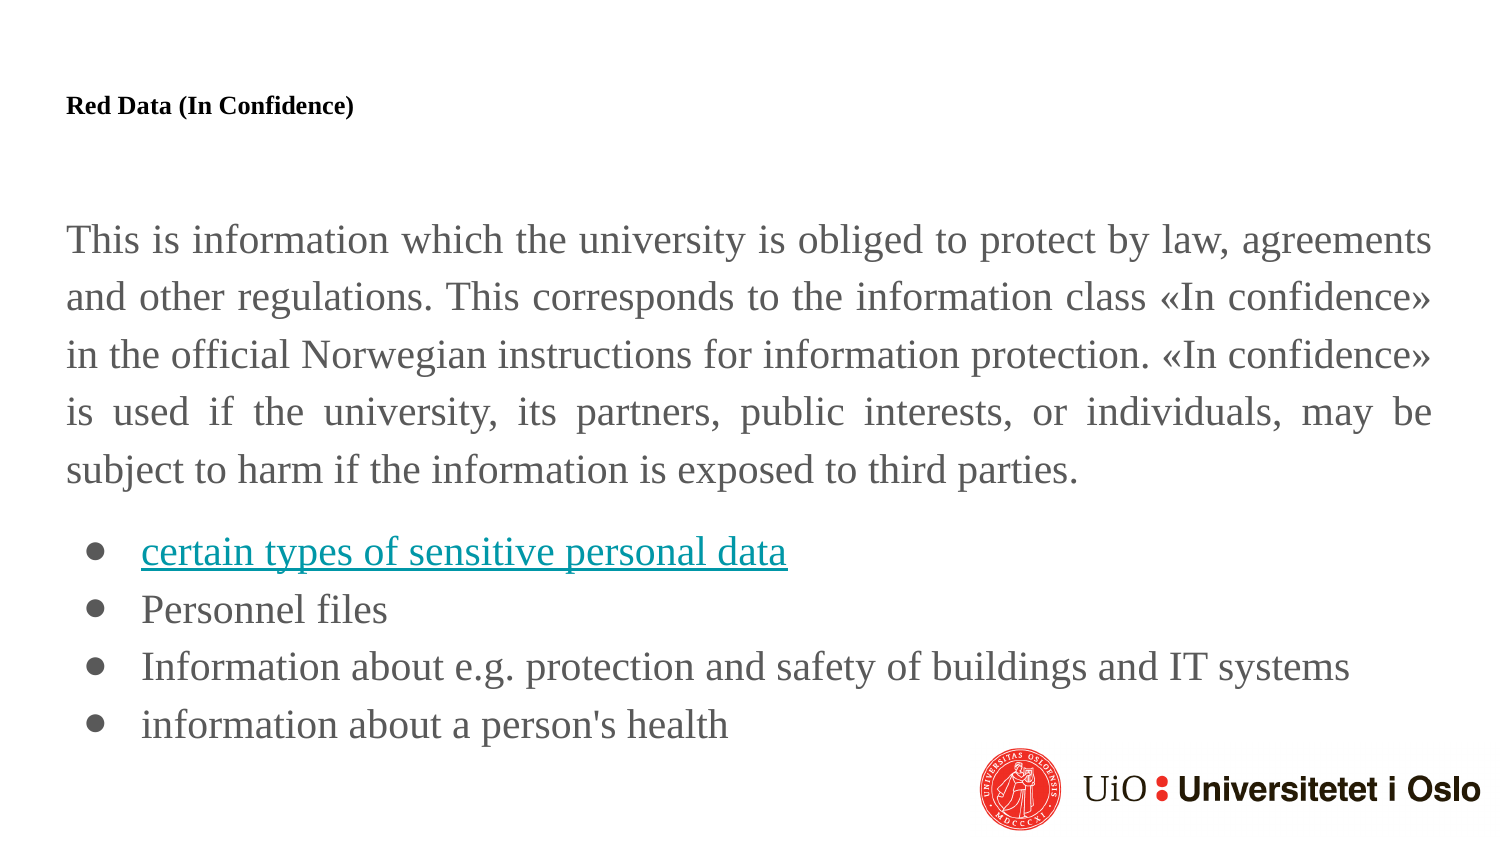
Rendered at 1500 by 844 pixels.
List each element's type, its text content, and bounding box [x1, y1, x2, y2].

list This is information which the university is obliged to protect by law, agreements and other regulations. This corresponds to the information class «In confidence» in the official Norwegian instructions for information protection. «In confidence» is used if the university, its partners, public interests, or individuals, may be subject to harm if the information is exposed to third parties. certain types of sensitive personal data Personnel files Information about e.g. protection and safety of buildings and IT systems information about a person's health [51, 189, 1449, 824]
picture [970, 742, 1500, 837]
title Red Data (In Confidence) [51, 72, 1449, 167]
